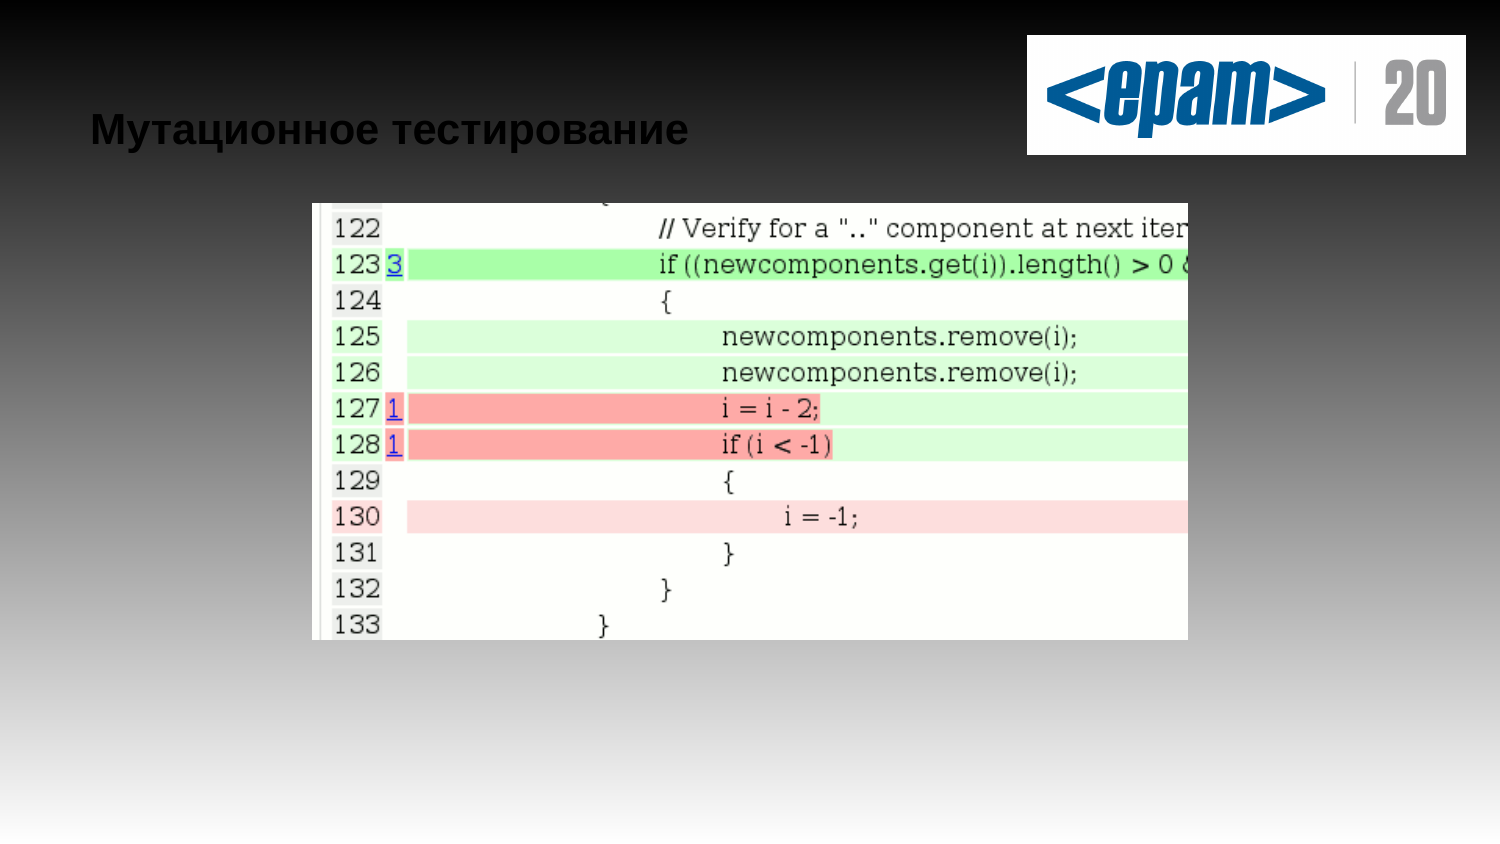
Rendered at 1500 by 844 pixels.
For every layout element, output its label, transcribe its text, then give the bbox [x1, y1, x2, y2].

picture [312, 203, 1188, 640]
picture [1027, 35, 1466, 155]
title Мутационное тестирование [75, 33, 1425, 175]
